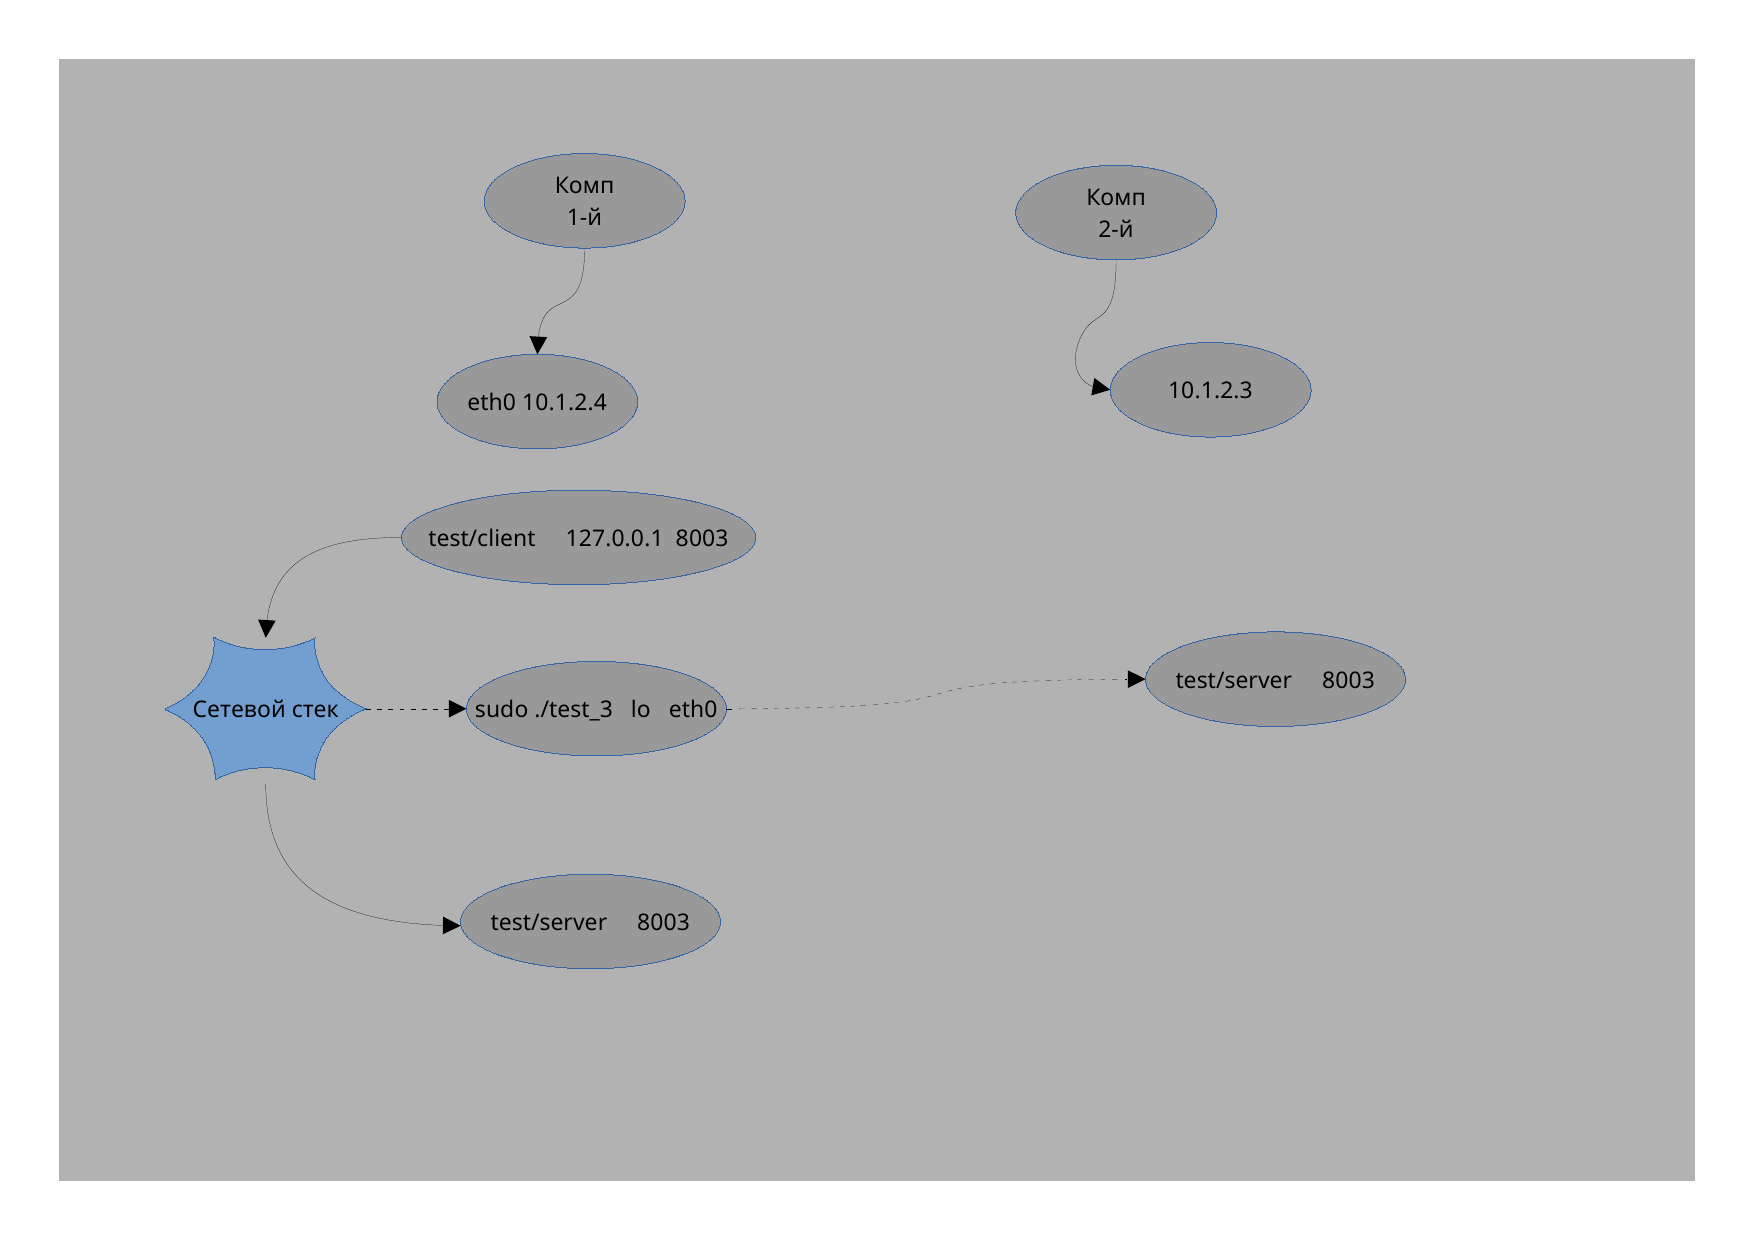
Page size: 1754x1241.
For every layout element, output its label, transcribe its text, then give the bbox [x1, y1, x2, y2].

text_box test/server 8003 [460, 874, 721, 969]
text_box Сетевой стек [165, 637, 367, 780]
text_box eth0 10.1.2.4 [437, 354, 638, 449]
text_box test/server 8003 [1145, 631, 1406, 727]
text_box Комп 1-й [484, 153, 686, 249]
text_box 10.1.2.3 [1110, 342, 1312, 438]
text_box sudo ./test_3 lo eth0 [466, 661, 727, 756]
text_box Комп 2-й [1015, 165, 1217, 260]
text_box test/client 127.0.0.1 8003 [401, 490, 756, 585]
